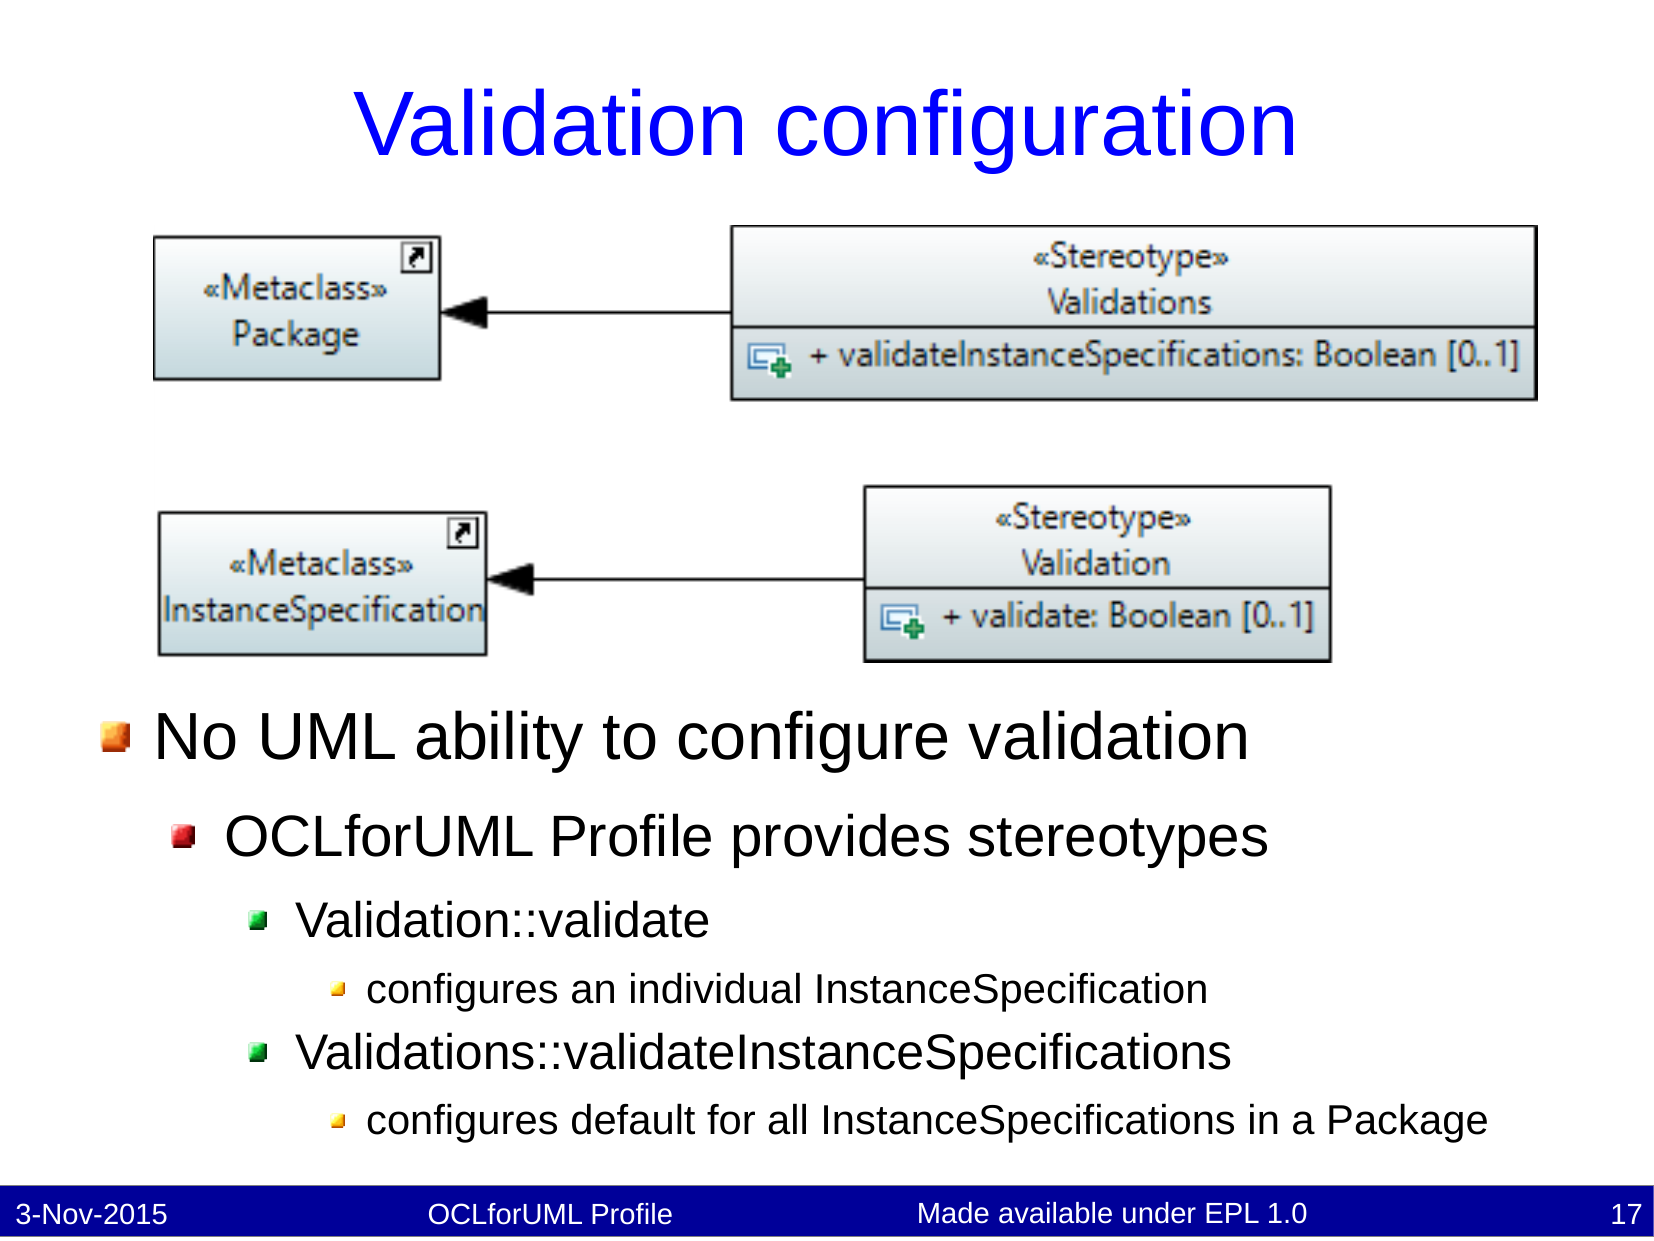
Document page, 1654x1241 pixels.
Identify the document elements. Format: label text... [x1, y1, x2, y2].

picture [153, 225, 1538, 663]
list No UML ability to configure validation OCLforUML Profile provides stereotypes Validation::validate configures an individual InstanceSpecification Validations::validateInstanceSpecifications configures default for all InstanceSpecifications in a Package [82, 699, 1571, 1168]
title Validation configuration [82, 49, 1571, 198]
